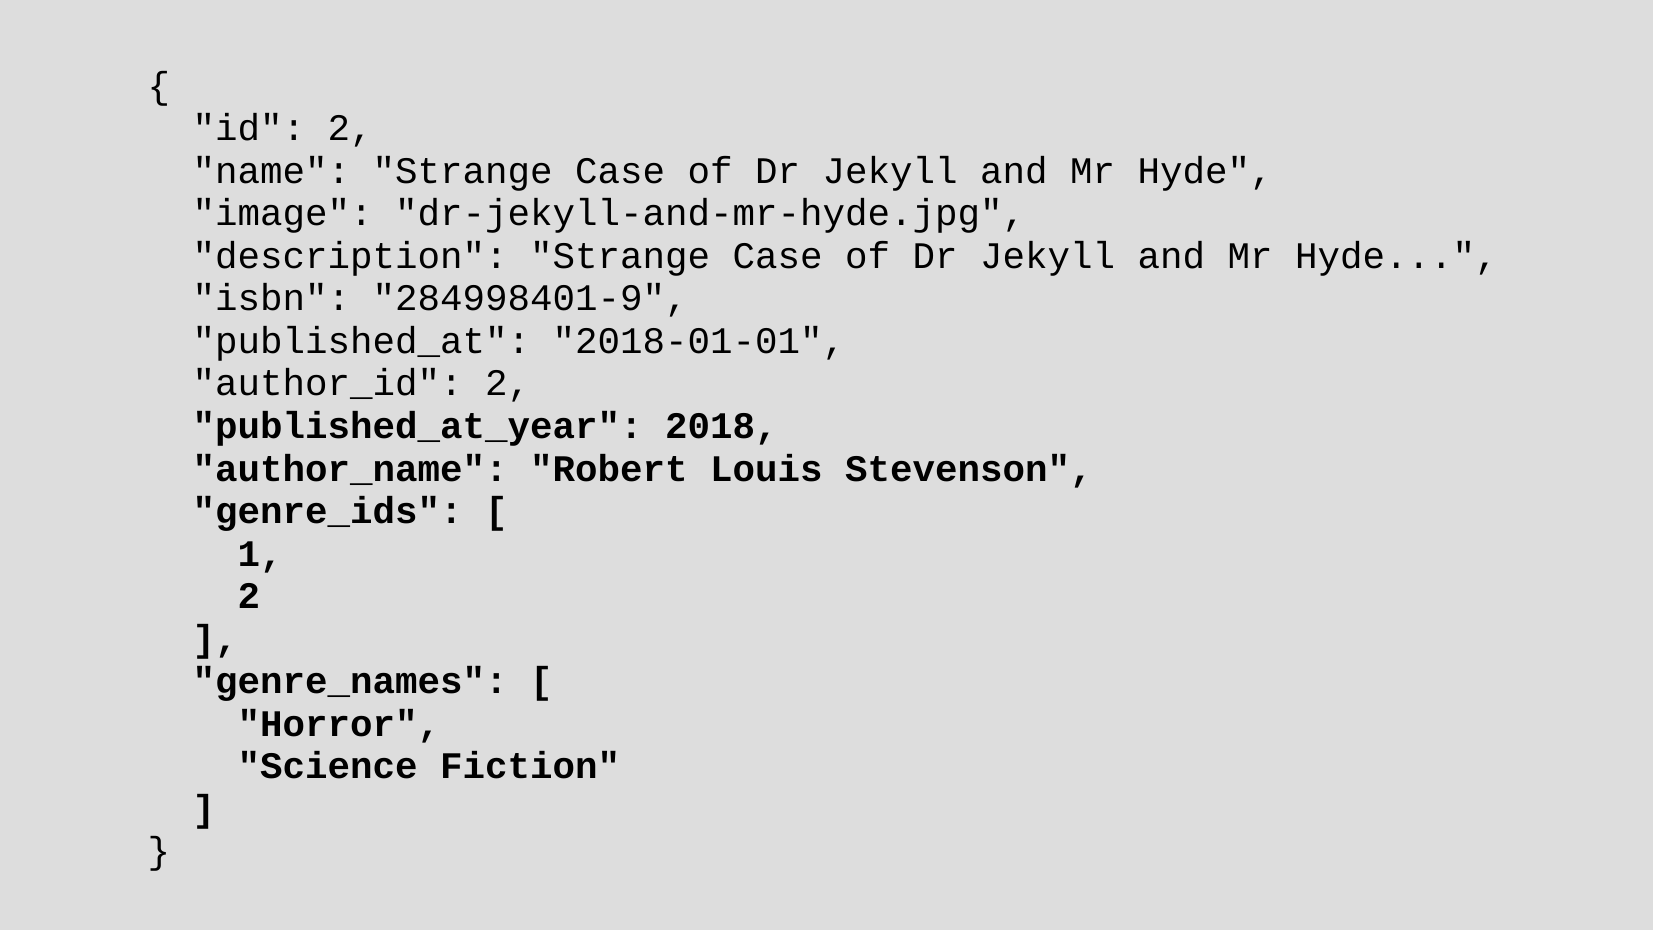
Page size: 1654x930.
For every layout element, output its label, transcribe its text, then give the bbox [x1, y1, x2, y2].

subtitle { "id": 2, "name": "Strange Case of Dr Jekyll and Mr Hyde", "image": "dr-jekyll-and-mr-hyde.jpg", "description": "Strange Case of Dr Jekyll and Mr Hyde...", "isbn": "284998401-9", "published_at": "2018-01-01", "author_id": 2, "published_at_year": 2018, "author_name": "Robert Louis Stevenson", "genre_ids": [ 1, 2 ], "genre_names": [ "Horror", "Science Fiction" ] } [147, 67, 1636, 875]
